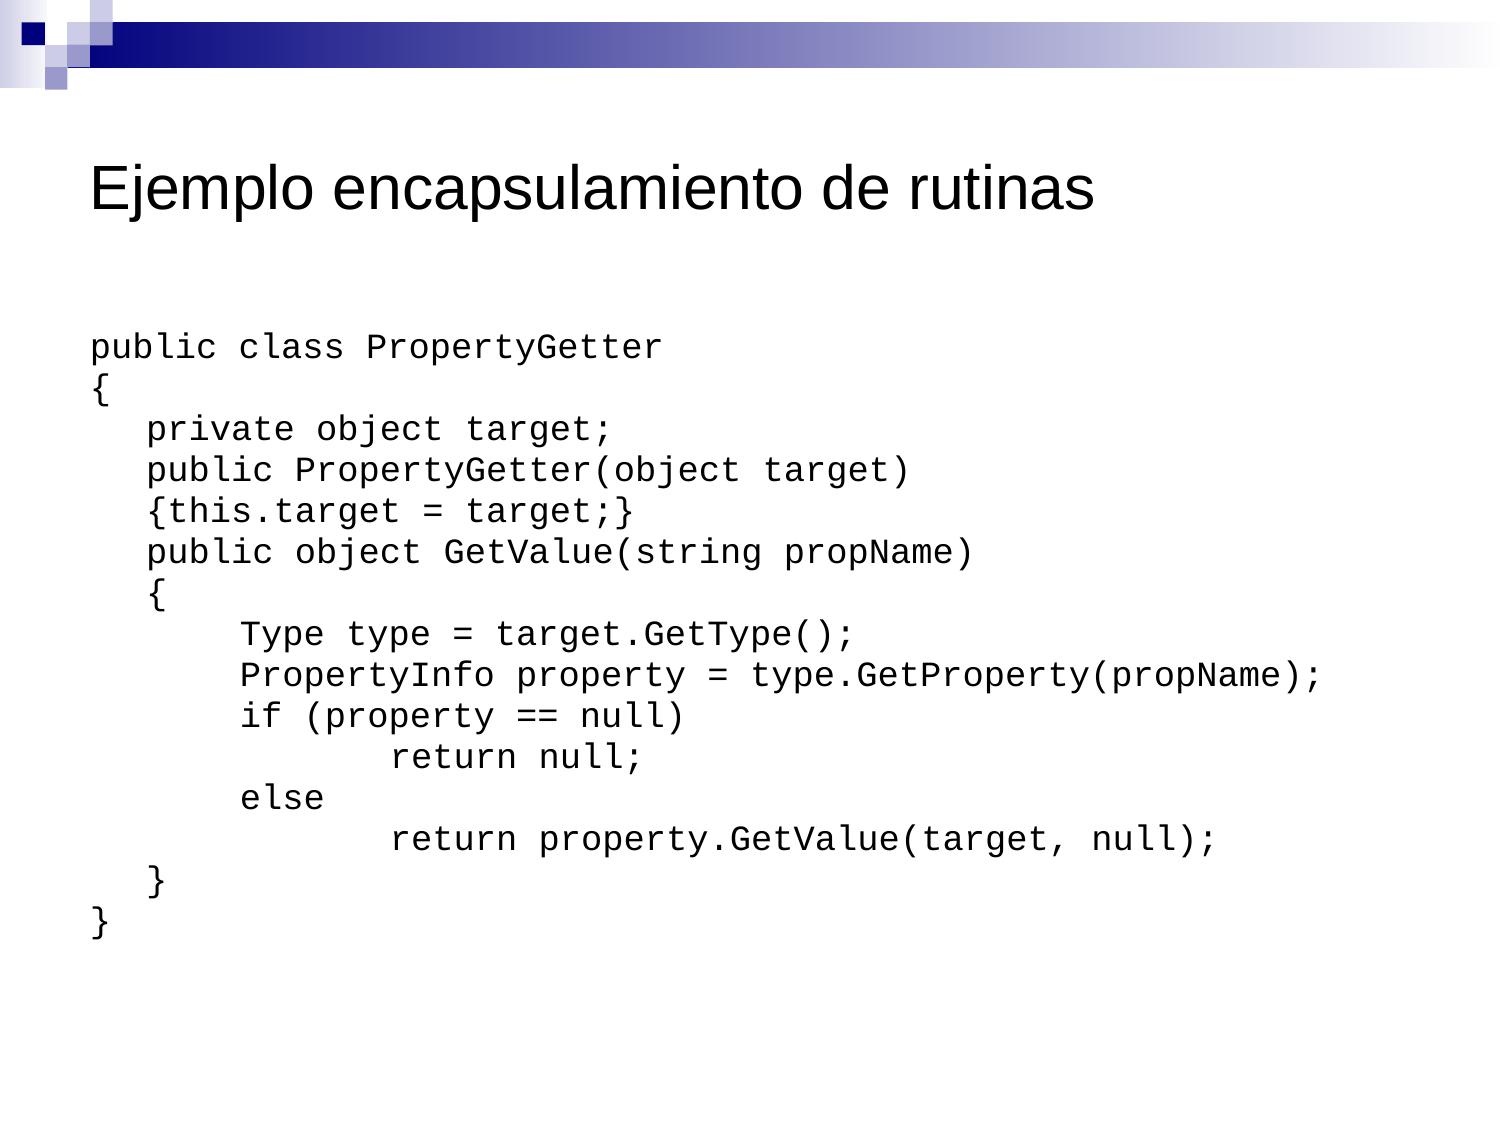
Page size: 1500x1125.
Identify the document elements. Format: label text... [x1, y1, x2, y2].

title Ejemplo encapsulamiento de rutinas [75, 75, 1426, 301]
list public class PropertyGetter { private object target; public PropertyGetter(object target) {this.target = target;} public object GetValue(string propName) { Type type = target.GetType(); PropertyInfo property = type.GetProperty(propName); if (property == null) return null; else return property.GetValue(target, null); } } [75, 324, 1426, 1017]
